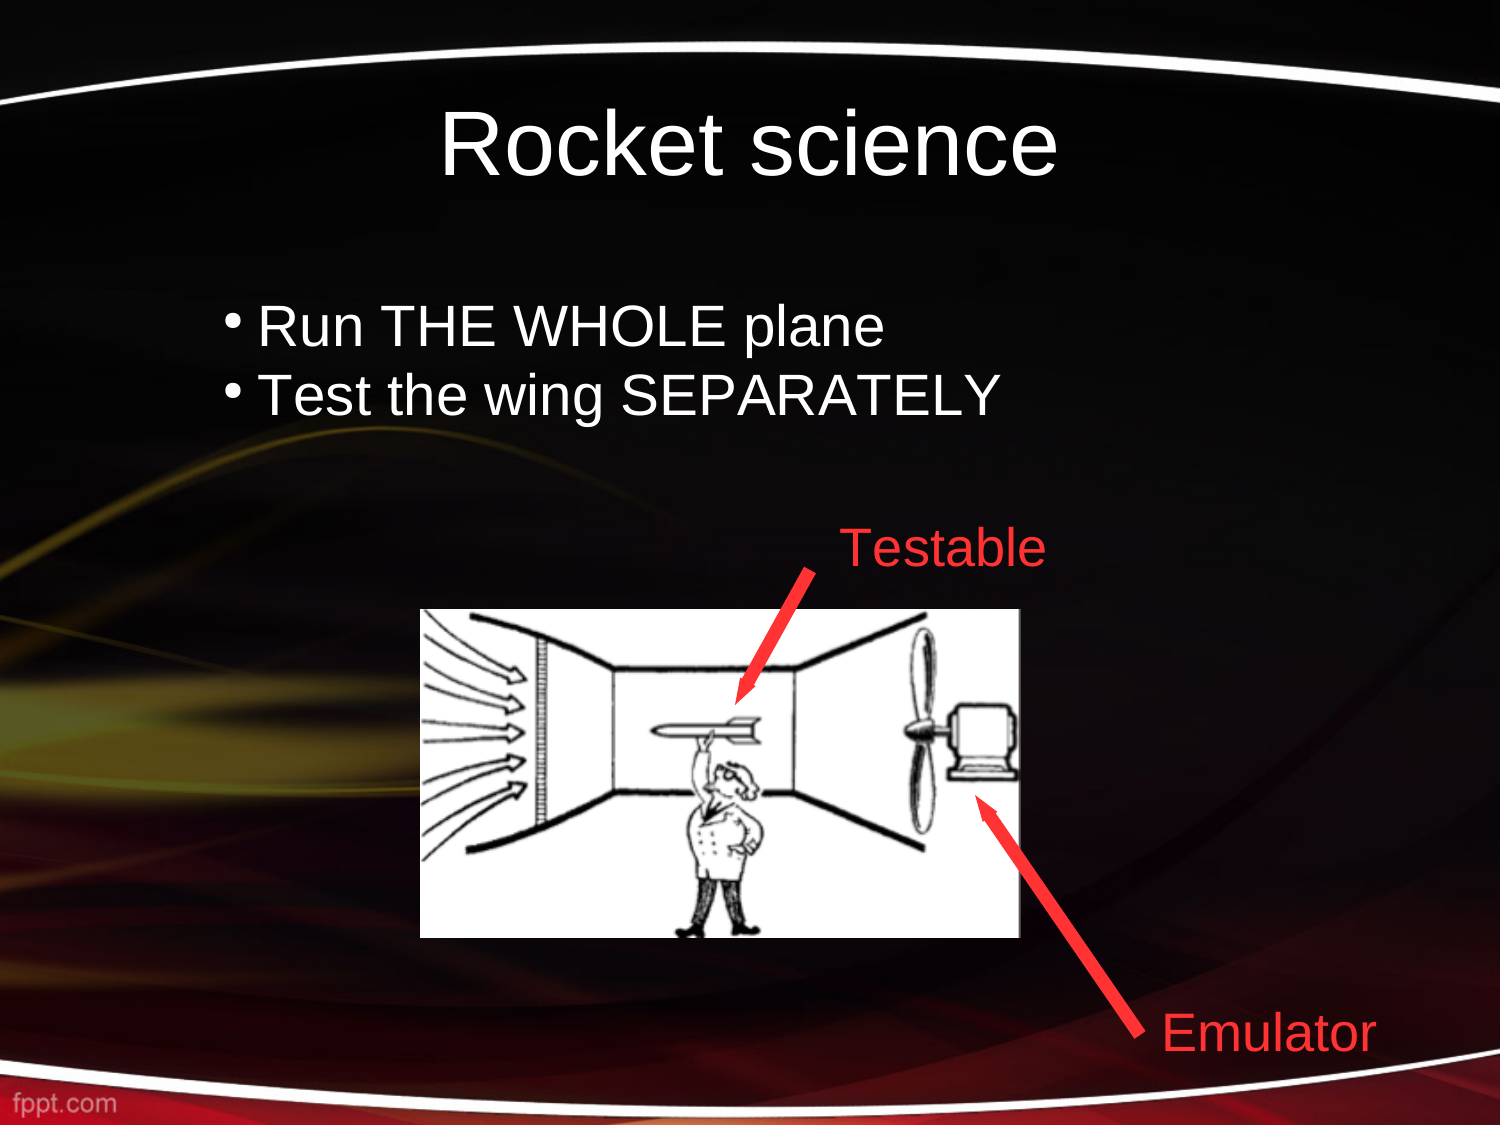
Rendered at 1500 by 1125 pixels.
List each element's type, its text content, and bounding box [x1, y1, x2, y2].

text_box Emulator [1146, 990, 1426, 1070]
title Rocket science [75, 45, 1426, 233]
text_box Testable [825, 505, 1185, 586]
picture [0, 0, 1500, 1125]
text_box Run THE WHOLE plane Test the wing SEPARATELY [207, 280, 1235, 436]
